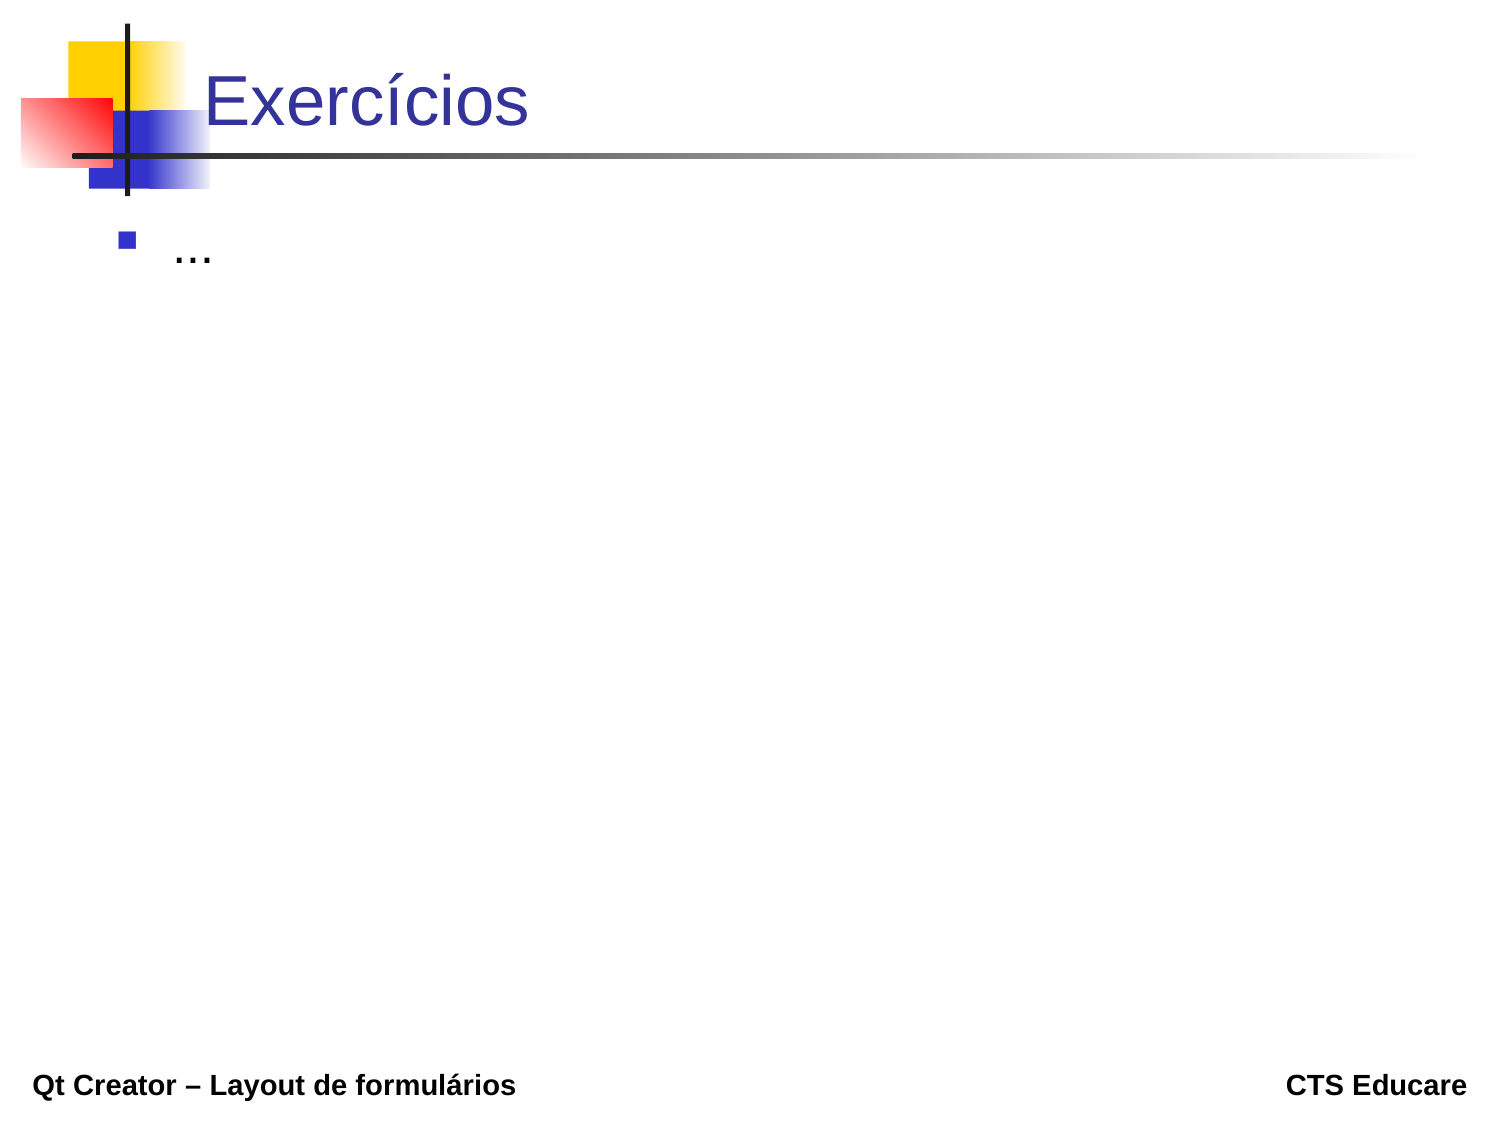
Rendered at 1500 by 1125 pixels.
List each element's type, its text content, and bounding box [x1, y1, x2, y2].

title Exercícios [188, 46, 1468, 149]
list ... [100, 206, 1447, 1024]
